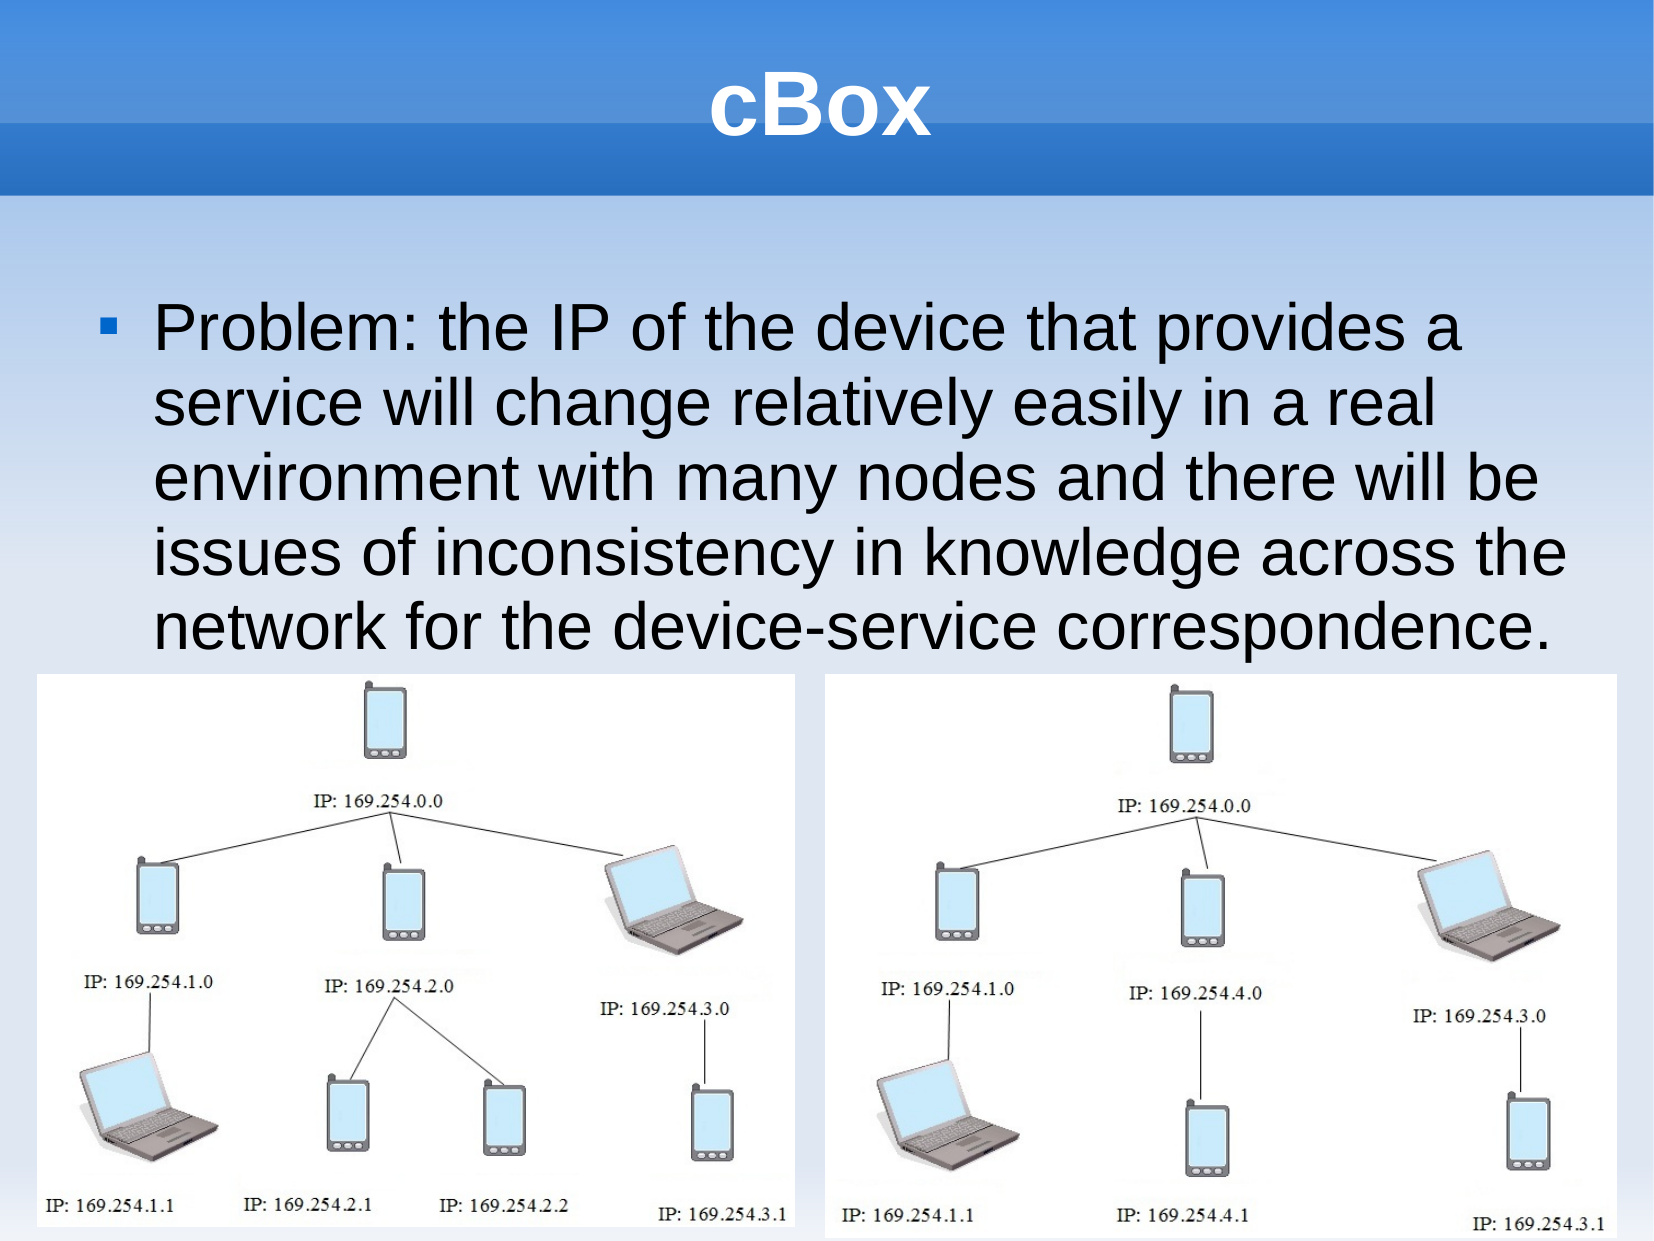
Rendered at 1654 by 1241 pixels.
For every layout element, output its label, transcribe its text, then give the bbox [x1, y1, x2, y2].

title cBox [76, 0, 1565, 208]
picture [0, 0, 1654, 1241]
list Problem: the IP of the device that provides a service will change relatively easily in a real environment with many nodes and there will be issues of inconsistency in knowledge across the network for the device-service correspondence. [82, 290, 1571, 1109]
